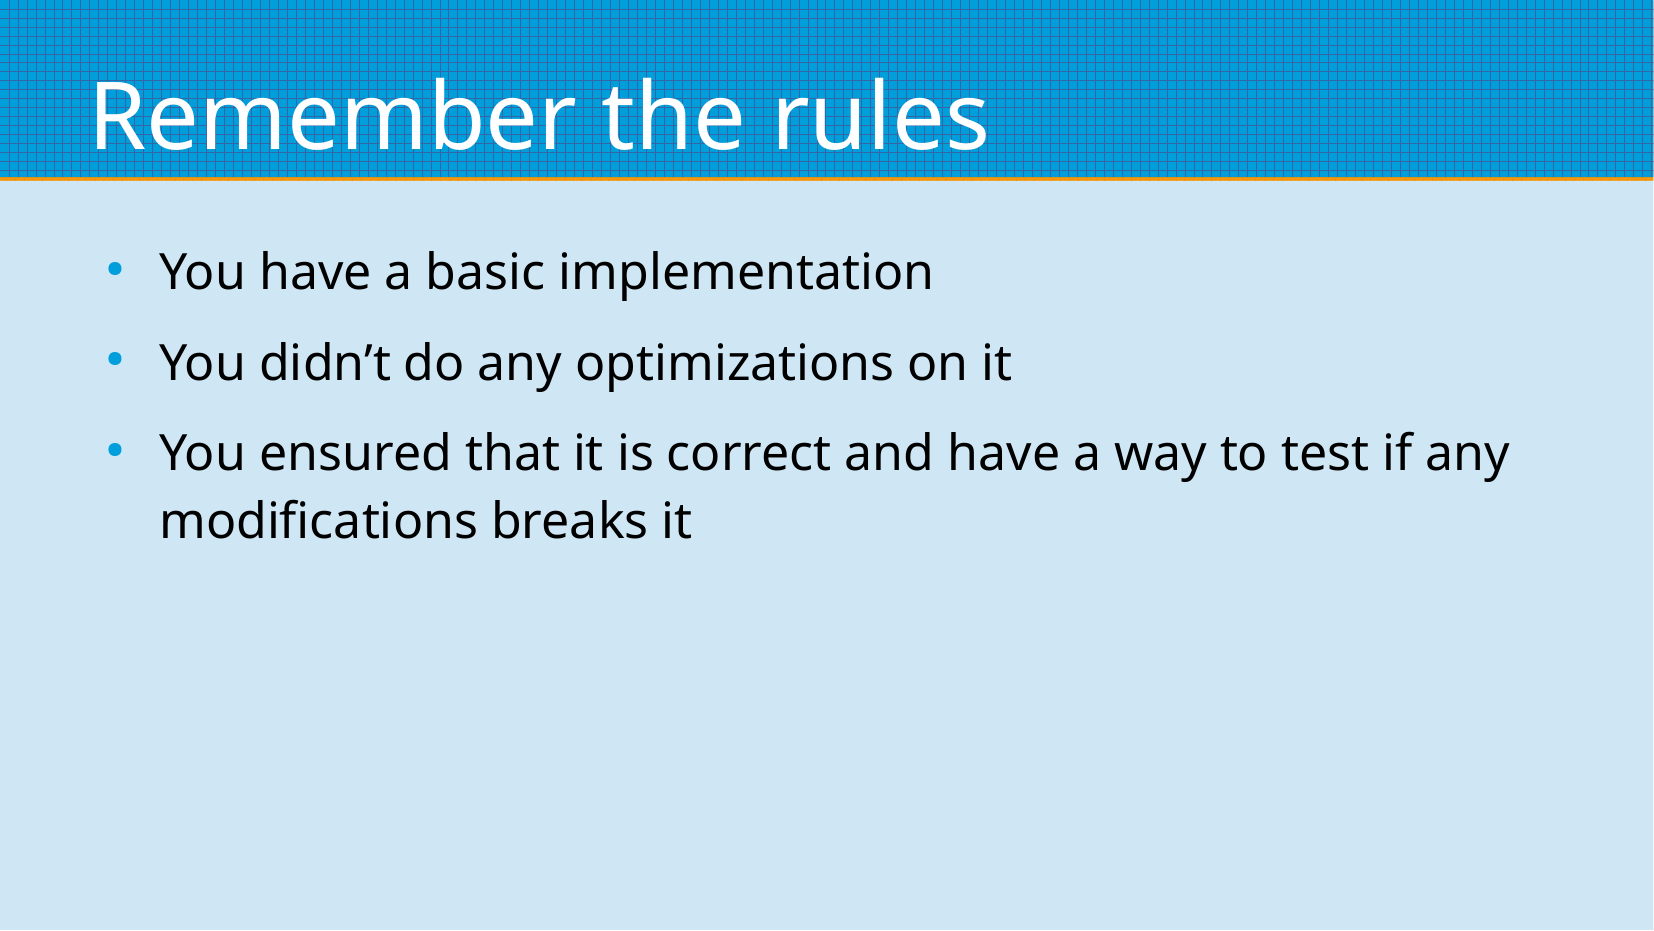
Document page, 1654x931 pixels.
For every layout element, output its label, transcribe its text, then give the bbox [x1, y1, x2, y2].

title Remember the rules [88, 14, 1565, 178]
list You have a basic implementation You didn’t do any optimizations on it You ensured that it is correct and have a way to test if any modifications breaks it [88, 236, 1565, 813]
